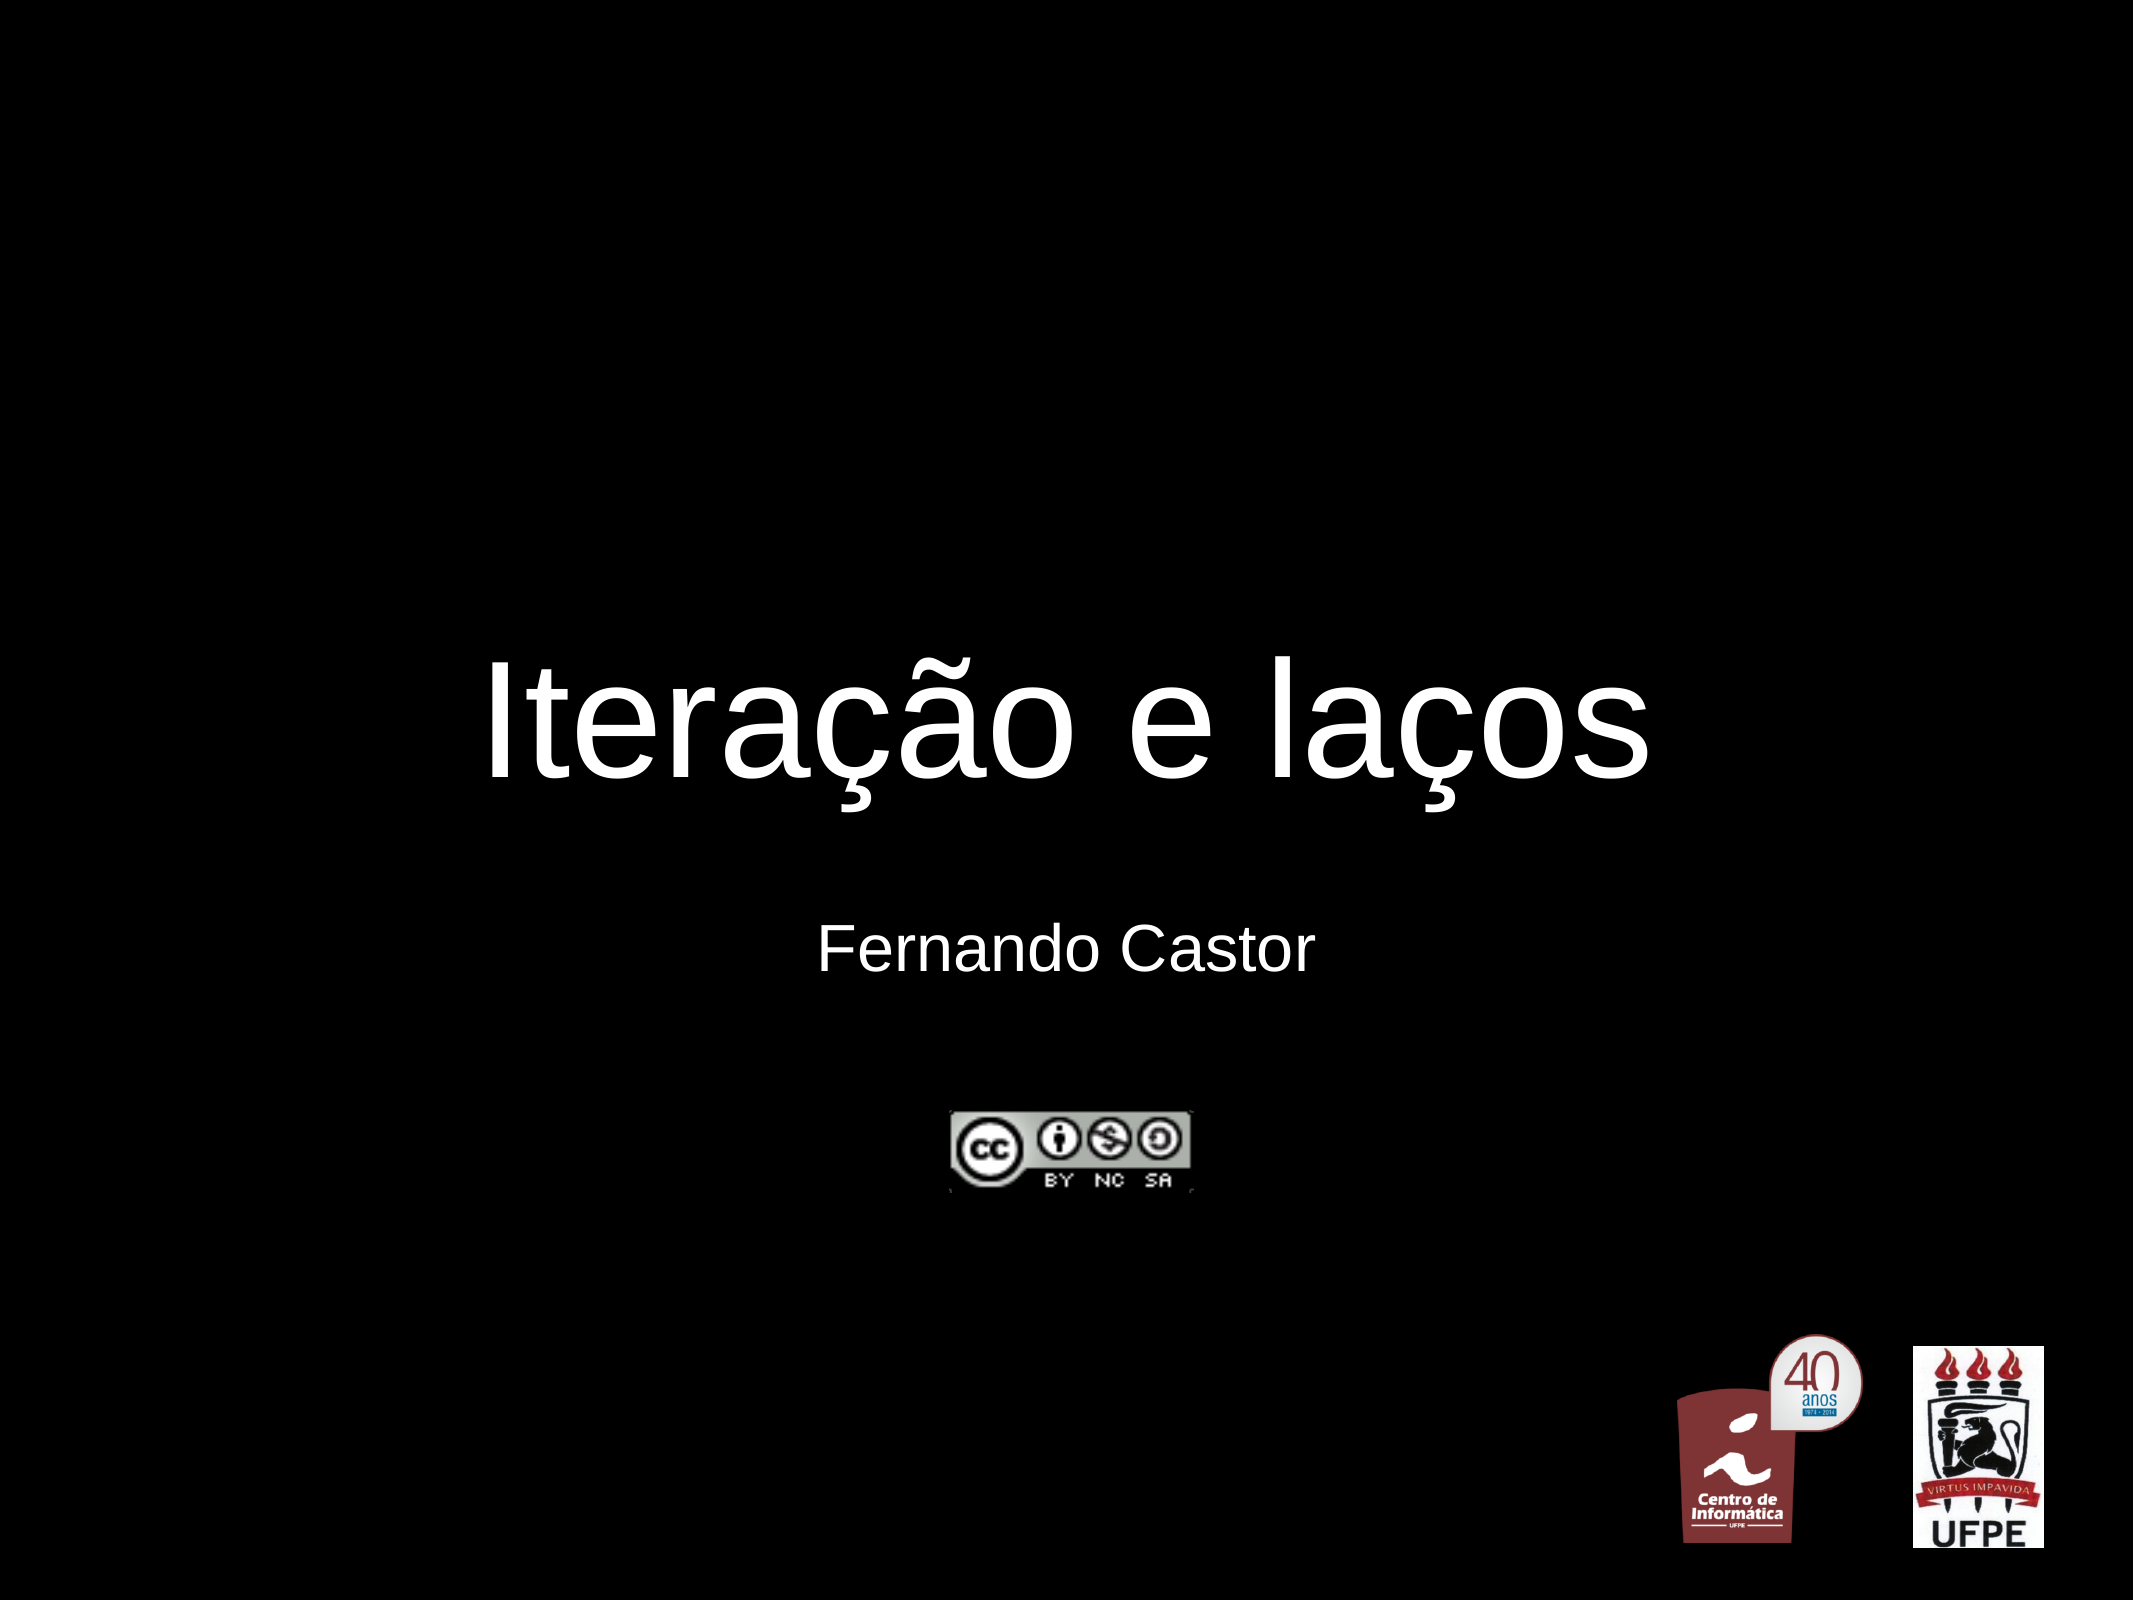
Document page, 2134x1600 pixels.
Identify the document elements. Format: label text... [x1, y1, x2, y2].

picture [949, 1110, 1194, 1193]
list Fernando Castor [208, 825, 1925, 1011]
picture [1677, 1334, 1863, 1543]
title Iteração e laços [208, 268, 1925, 811]
picture [1913, 1346, 2044, 1548]
